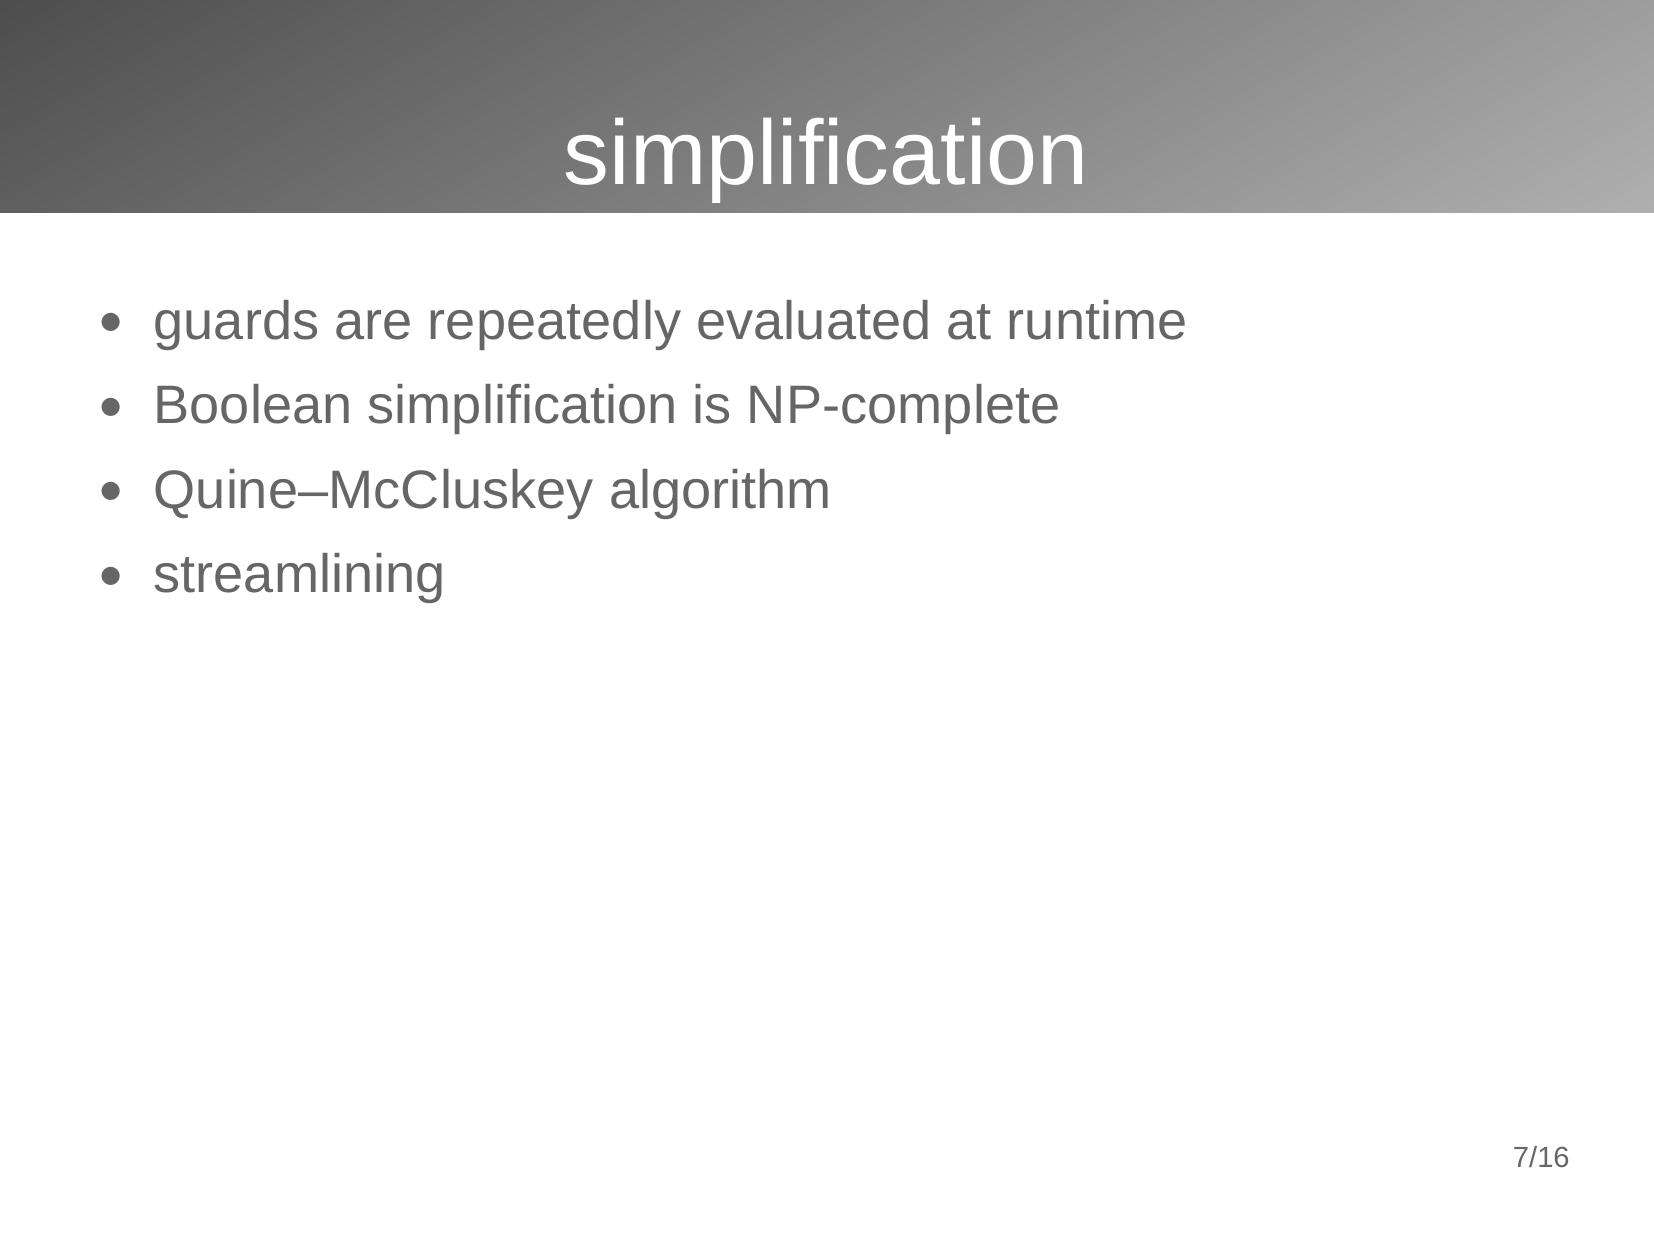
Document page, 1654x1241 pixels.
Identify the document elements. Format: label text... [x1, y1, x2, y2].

text_box <číslo>/16 [1346, 1133, 1654, 1182]
list guards are repeatedly evaluated at runtime Boolean simplification is NP-complete Quine–McCluskey algorithm streamlining [82, 290, 1571, 1010]
text_box [0, 0, 1654, 213]
title simplification [82, 49, 1571, 257]
